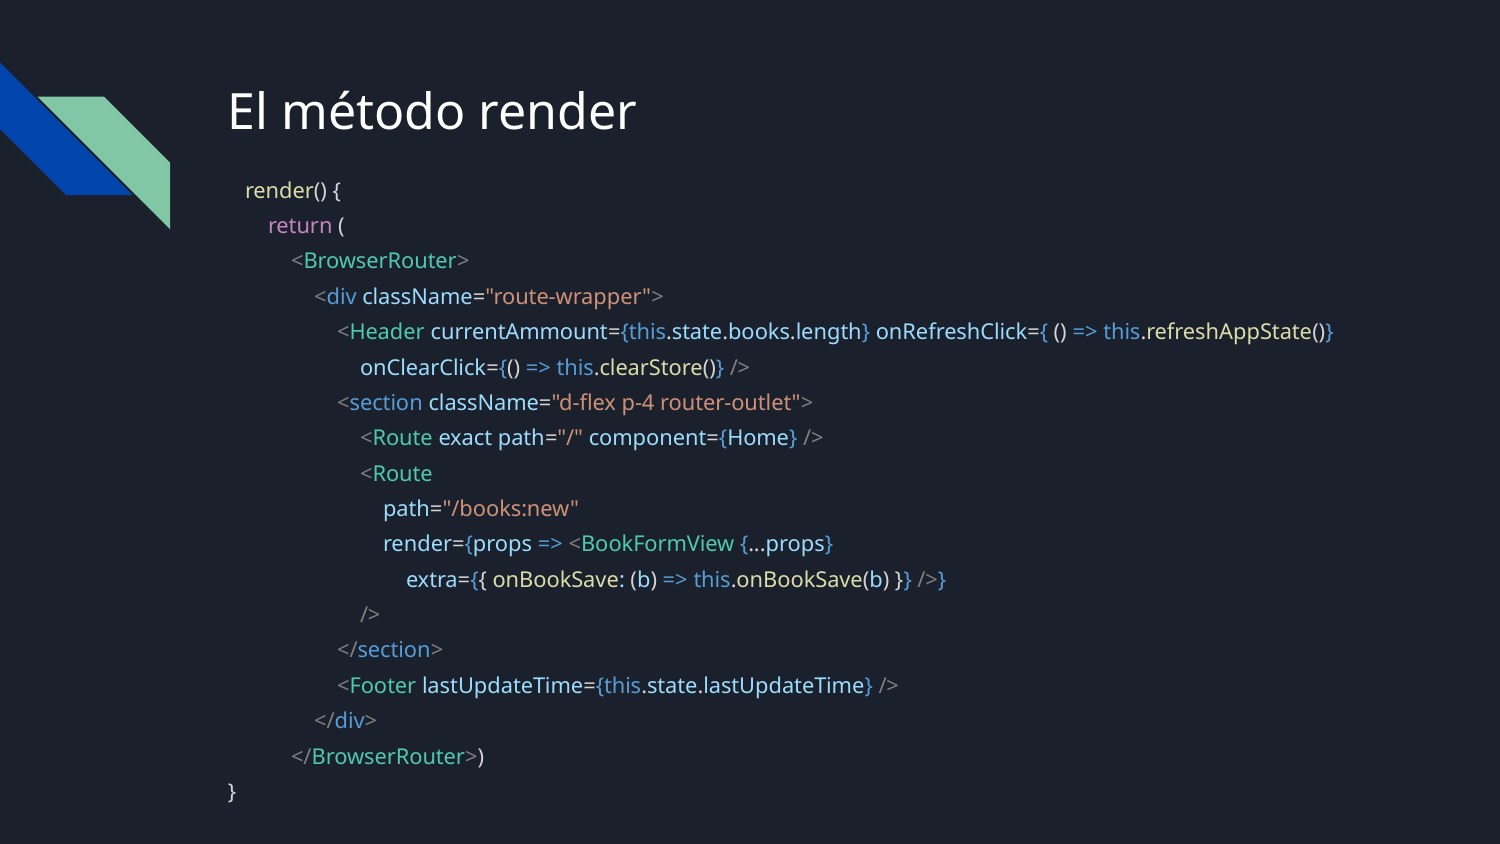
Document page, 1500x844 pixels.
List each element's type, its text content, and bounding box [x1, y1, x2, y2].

title El método render [212, 64, 1368, 152]
list render() { return ( <BrowserRouter> <div className="route-wrapper"> <Header currentAmmount={this.state.books.length} onRefreshClick={ () => this.refreshAppState()} onClearClick={() => this.clearStore()} /> <section className="d-flex p-4 router-outlet"> <Route exact path="/" component={Home} /> <Route path="/books:new" render={props => <BookFormView {...props} extra={{ onBookSave: (b) => this.onBookSave(b) }} />} /> </section> <Footer lastUpdateTime={this.state.lastUpdateTime} /> </div> </BrowserRouter>) } [212, 152, 1467, 844]
